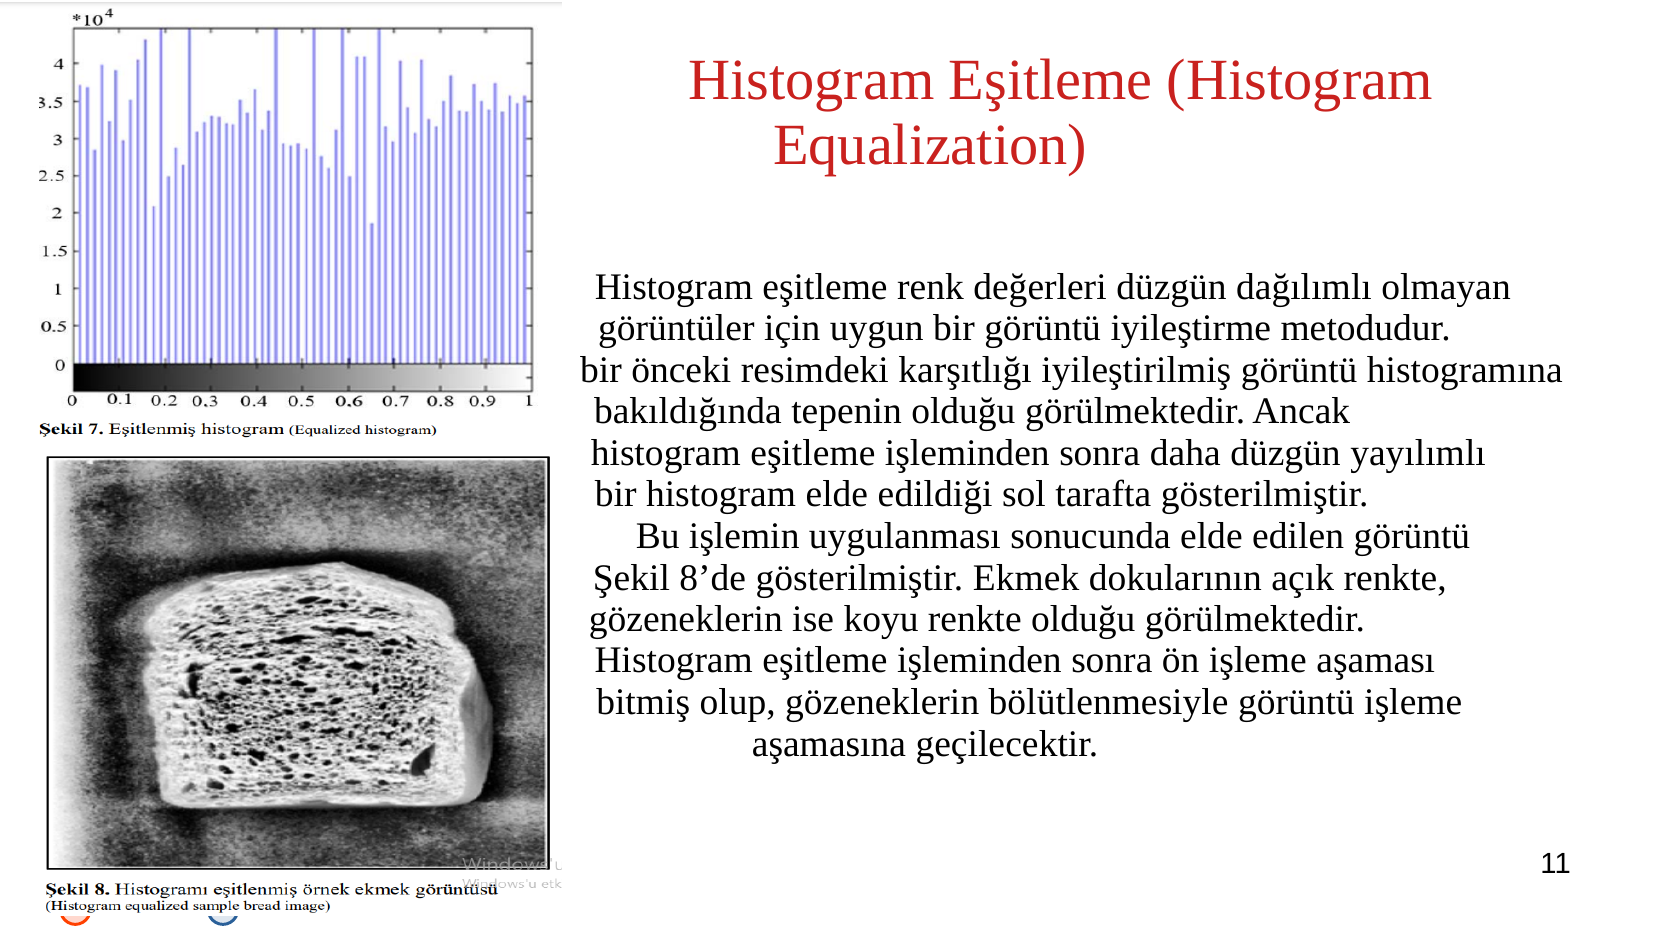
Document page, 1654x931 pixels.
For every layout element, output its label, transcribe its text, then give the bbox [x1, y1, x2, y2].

subtitle Histogram eşitleme renk değerleri düzgün dağılımlı olmayan görüntüler için uygun bir görüntü iyileştirme metodudur. bir önceki resimdeki karşıtlığı iyileştirilmiş görüntü histogramına bakıldığında tepenin olduğu görülmektedir. Ancak histogram eşitleme işleminden sonra daha düzgün yayılımlı bir histogram elde edildiği sol tarafta gösterilmiştir. Bu işlemin uygulanması sonucunda elde edilen görüntü Şekil 8’de gösterilmiştir. Ekmek dokularının açık renkte, gözeneklerin ise koyu renkte olduğu görülmektedir. Histogram eşitleme işleminden sonra ön işleme aşaması bitmiş olup, gözeneklerin bölütlenmesiyle görüntü işleme aşamasına geçilecektir. [562, 224, 1595, 764]
picture [0, 2, 562, 916]
title Histogram Eşitleme (Histogram Equalization) [562, 29, 1595, 196]
